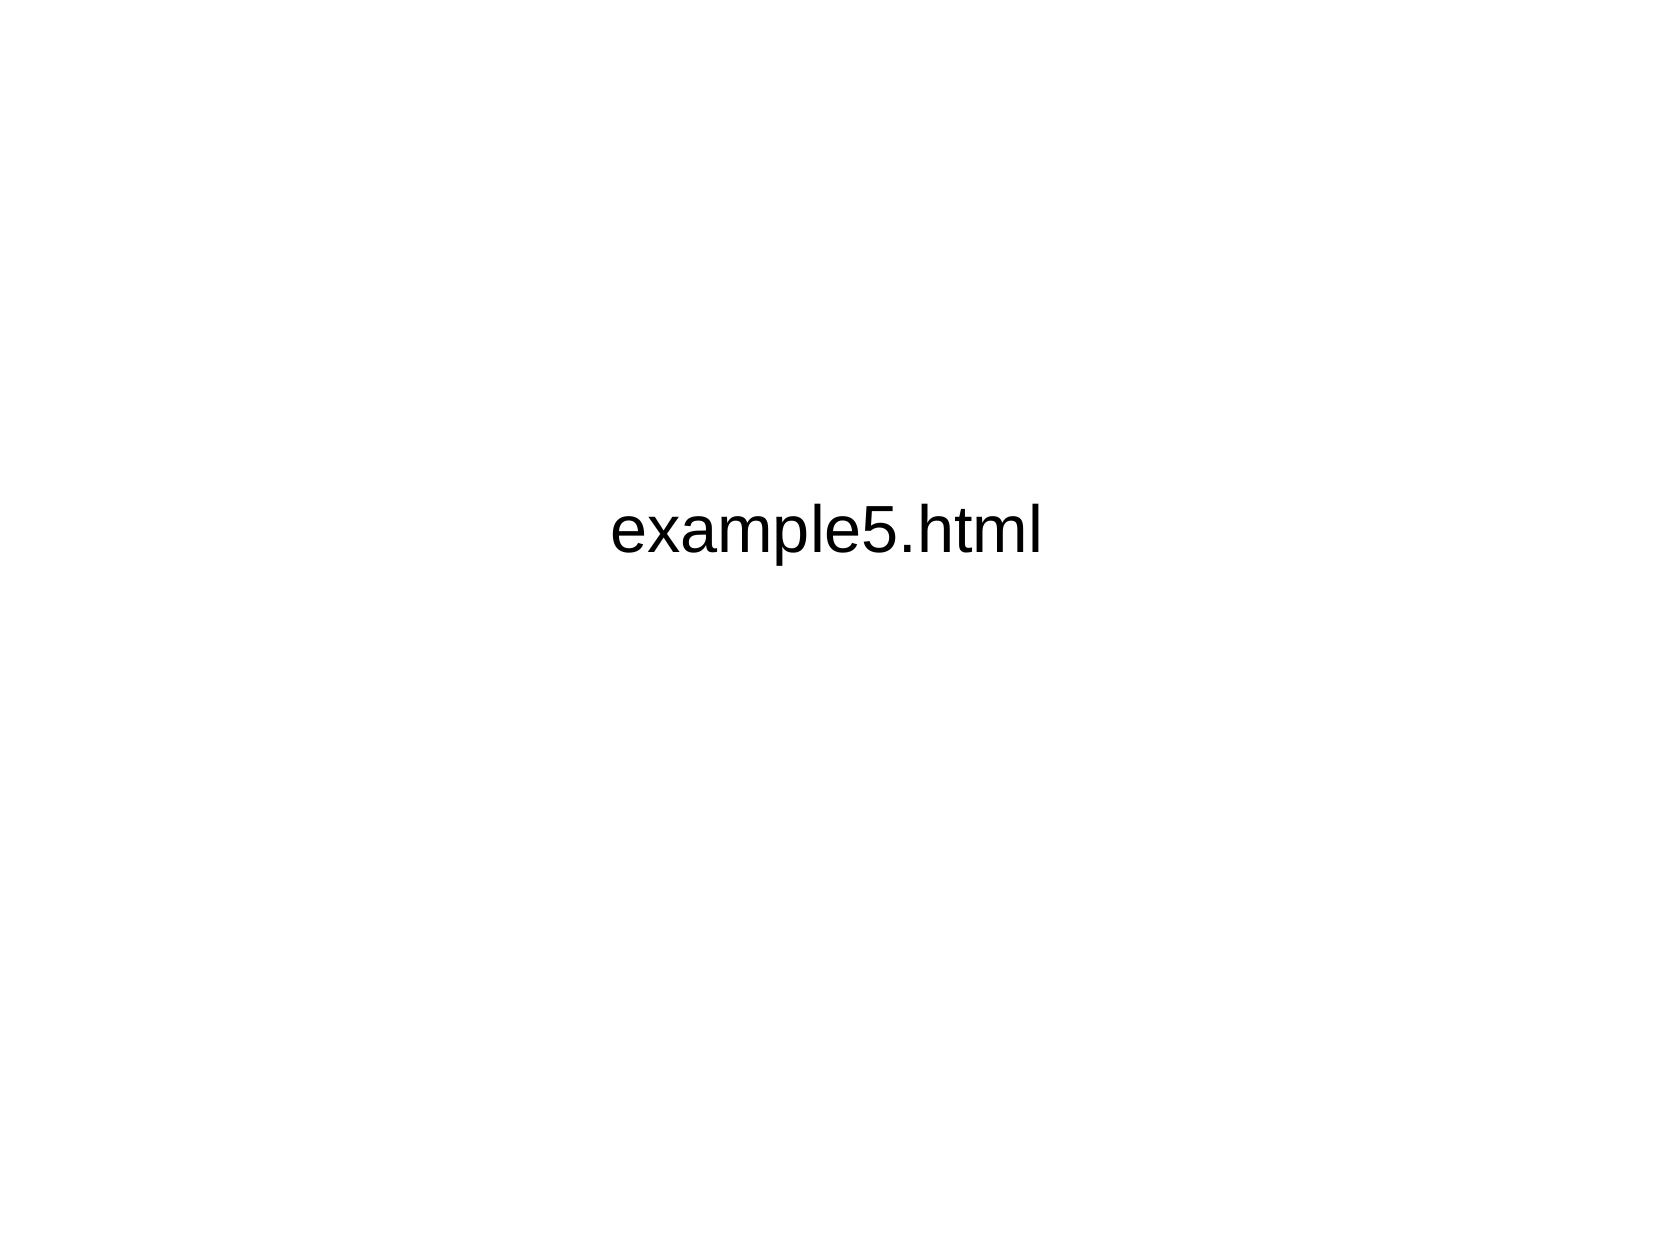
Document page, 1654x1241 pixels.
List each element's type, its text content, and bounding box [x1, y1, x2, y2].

subtitle example5.html [82, 49, 1571, 1010]
